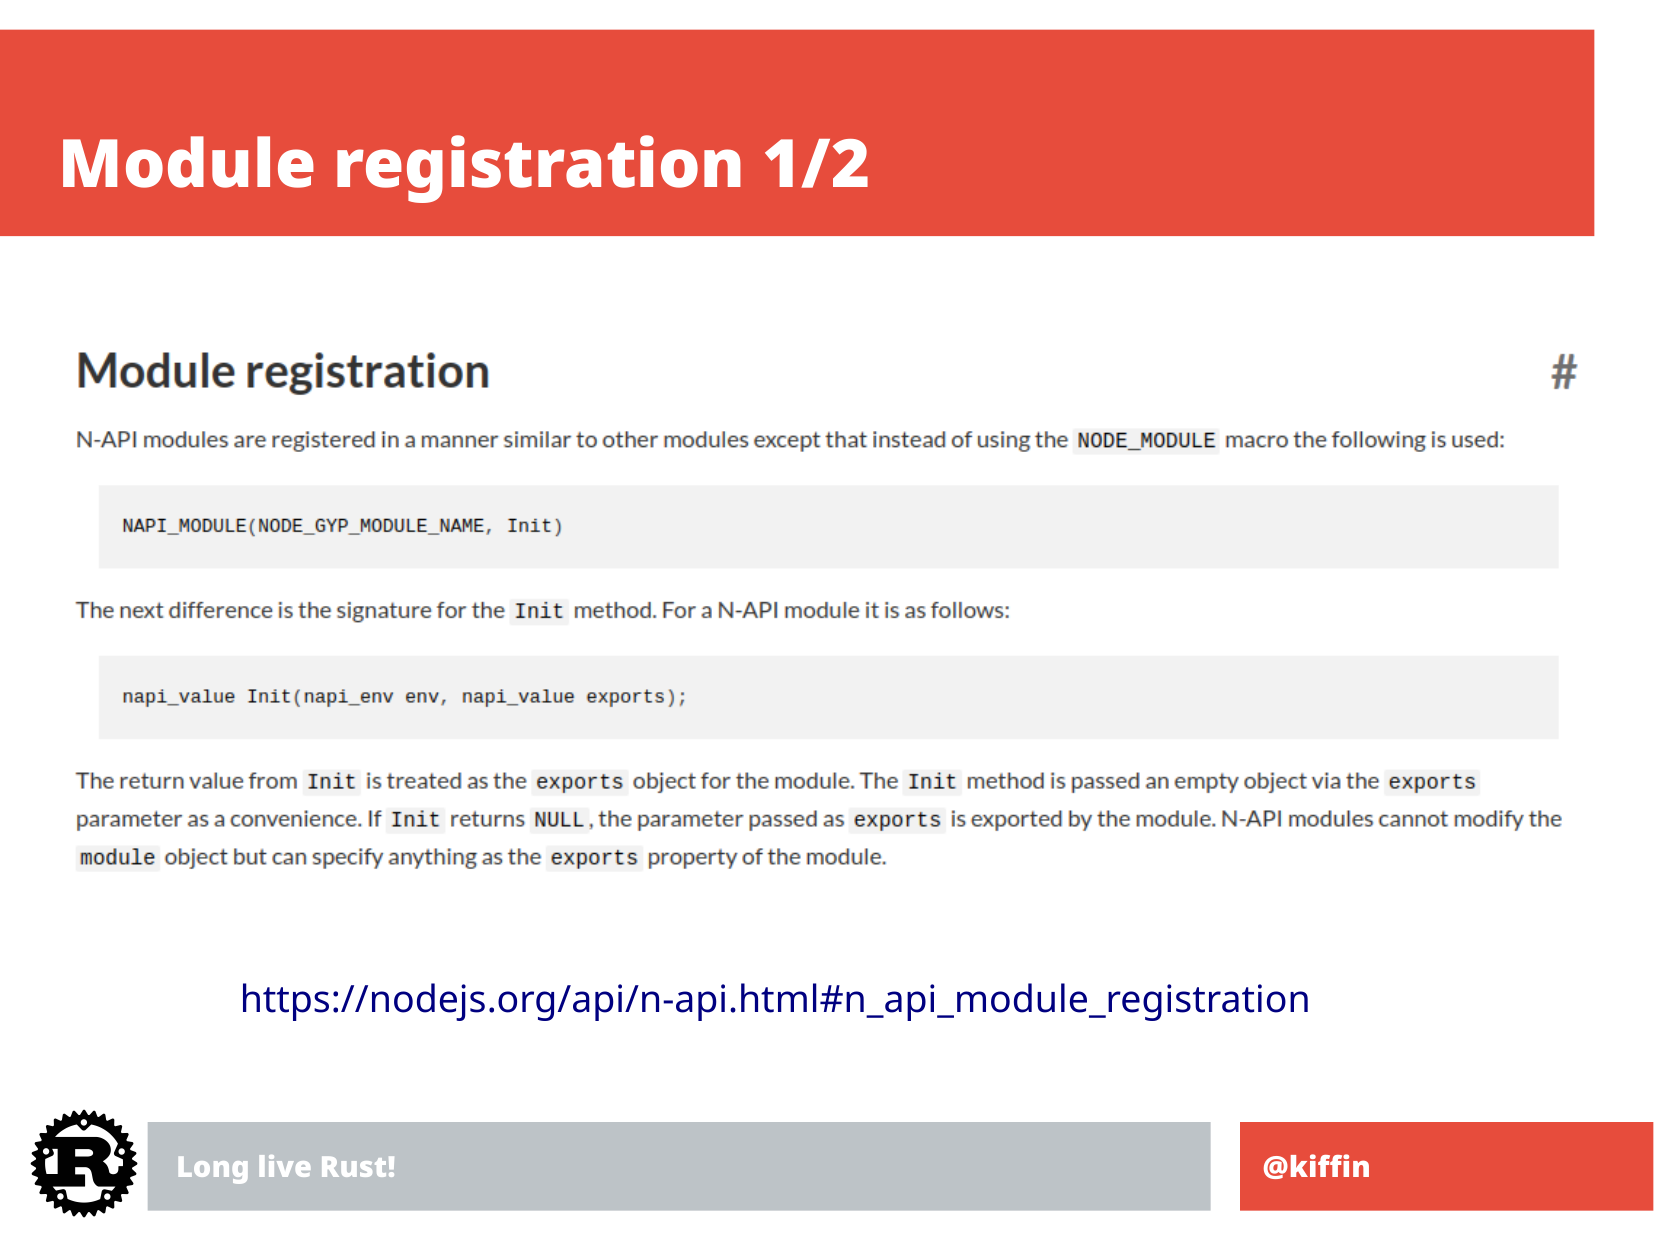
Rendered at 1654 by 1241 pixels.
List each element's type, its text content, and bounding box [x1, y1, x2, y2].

picture [30, 1109, 138, 1218]
text_box https://nodejs.org/api/n-api.html#n_api_module_registration [225, 965, 1437, 1036]
picture [41, 344, 1591, 888]
text_box @kiffin [1262, 1122, 1654, 1211]
text_box Long live Rust! [176, 1122, 1201, 1211]
title Module registration 1/2 [59, 59, 1595, 207]
